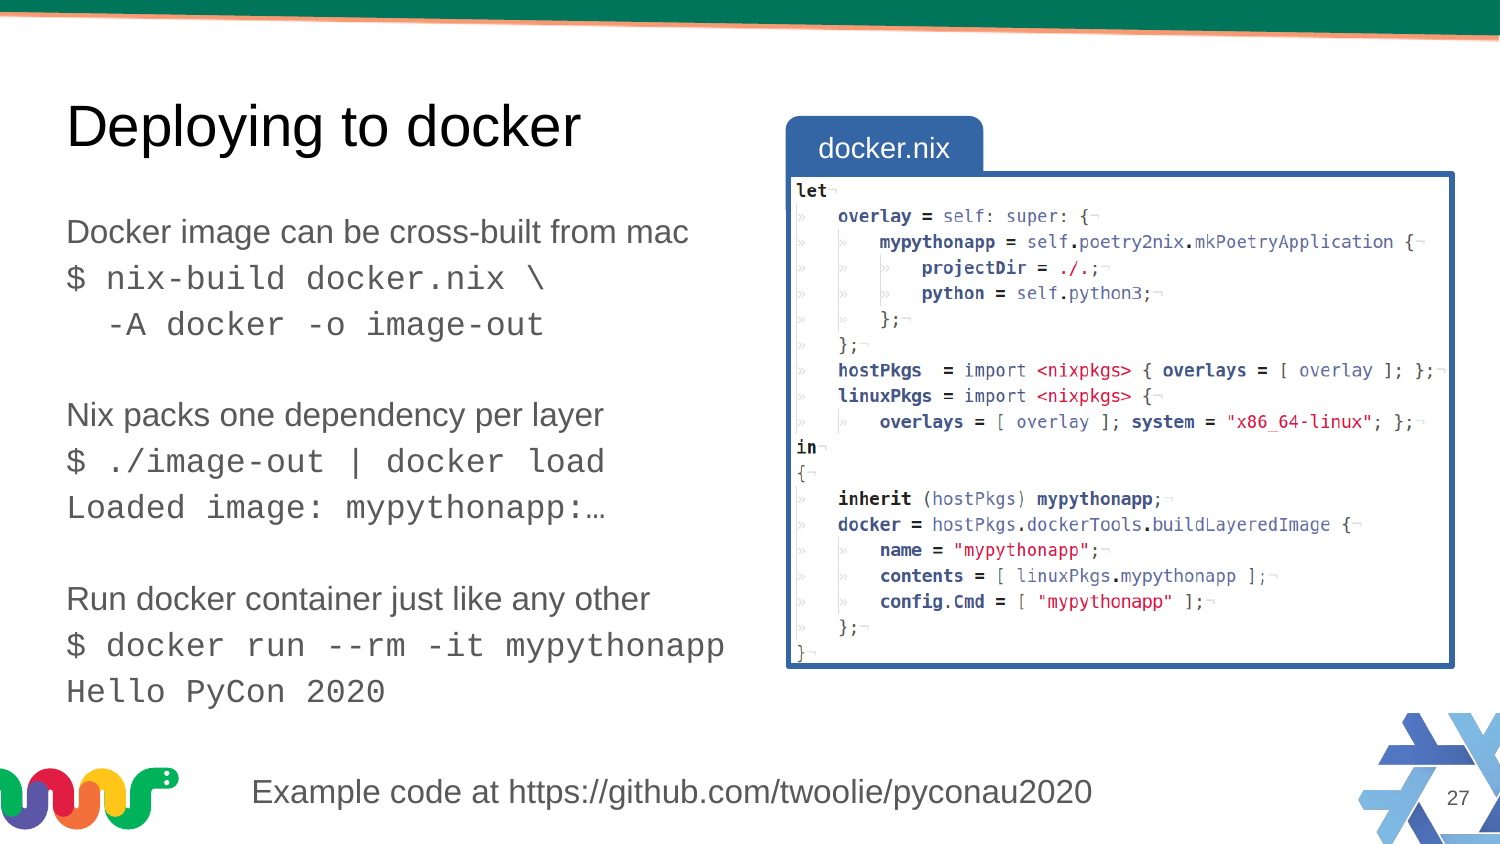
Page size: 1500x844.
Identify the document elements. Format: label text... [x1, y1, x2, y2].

picture [791, 177, 1449, 664]
picture [1358, 713, 1500, 844]
title Deploying to docker [51, 72, 1449, 167]
list Docker image can be cross-built from mac $ nix-build docker.nix \ -A docker -o image-out Nix packs one dependency per layer $ ./image-out | docker load Loaded image: mypythonapp:… Run docker container just like any other $ docker run --rm -it mypythonapp Hello PyCon 2020 [51, 189, 768, 750]
list Example code at https://github.com/twoolie/pyconau2020 [236, 749, 1146, 833]
text_box docker.nix [788, 118, 981, 171]
